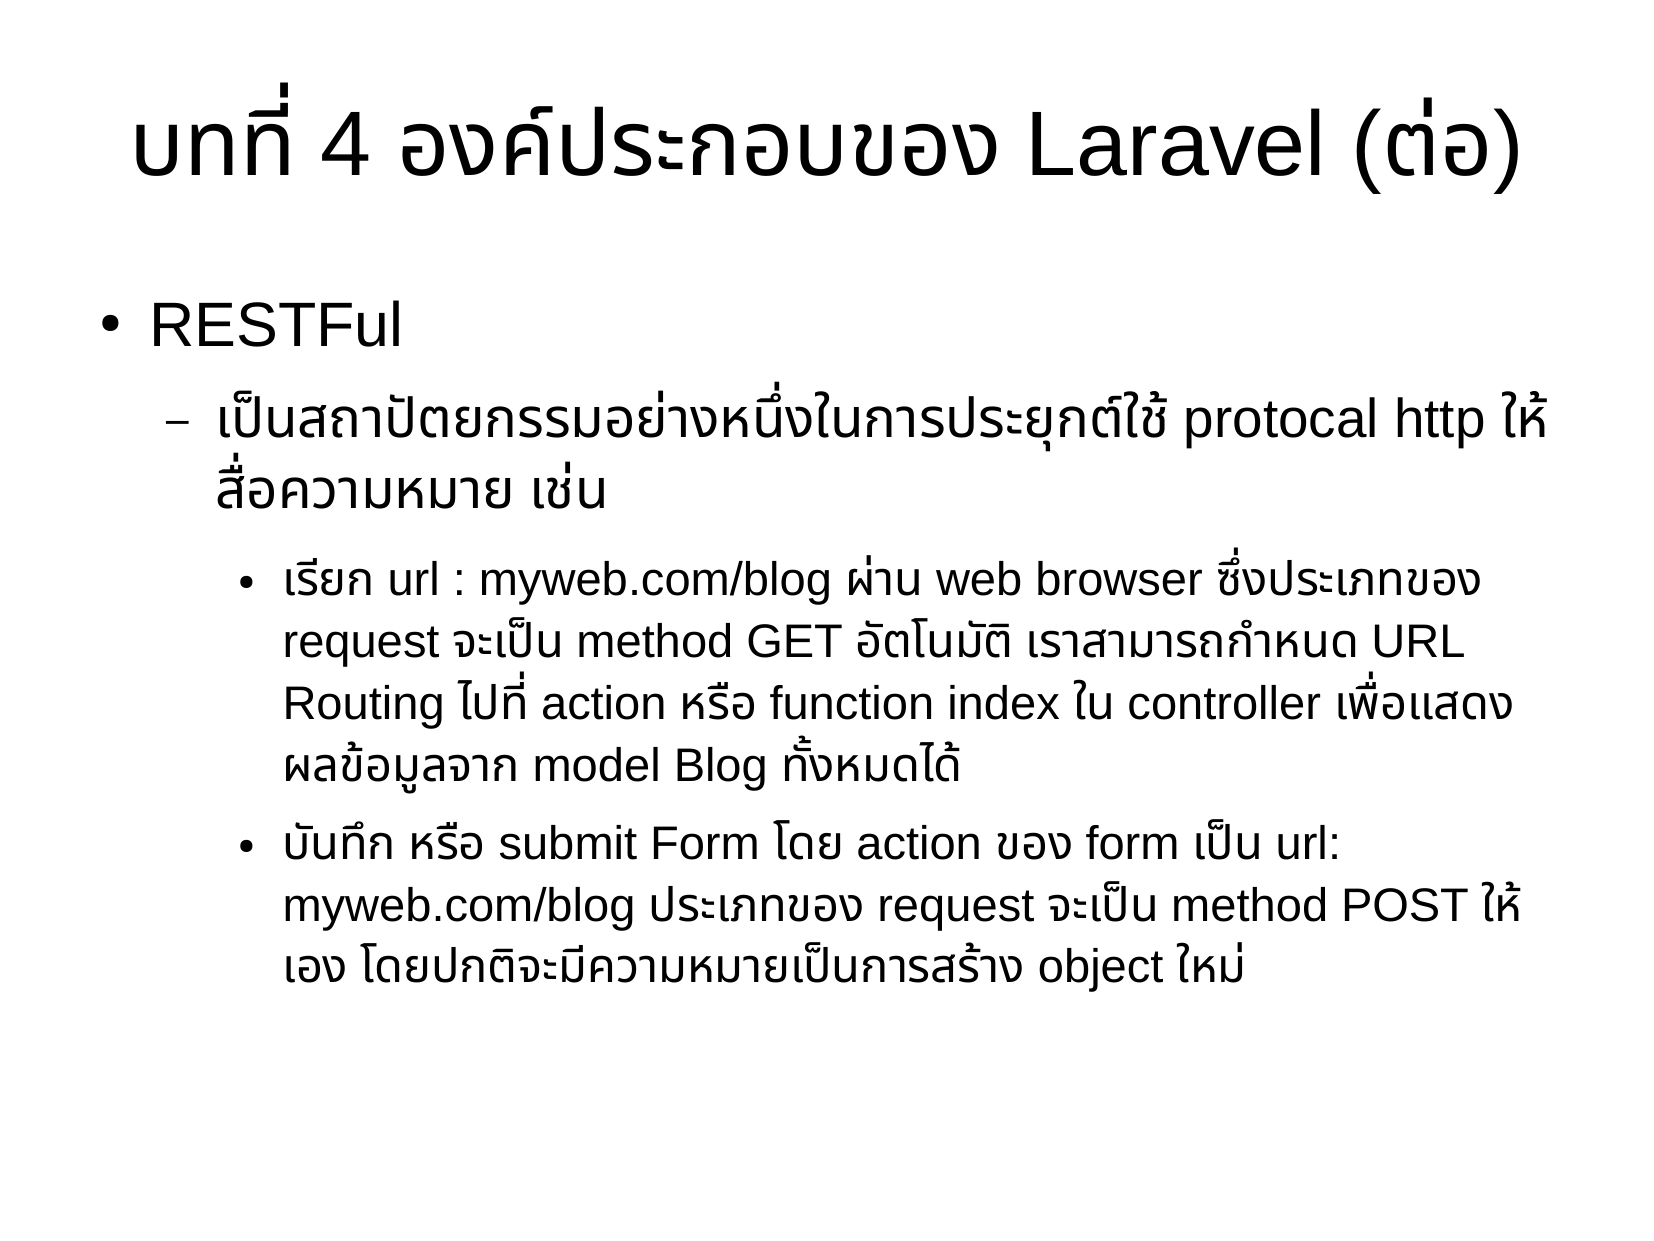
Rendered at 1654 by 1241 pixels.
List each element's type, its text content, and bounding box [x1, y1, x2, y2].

list RESTFul เป็นสถาปัตยกรรมอย่างหนึ่งในการประยุกต์ใช้ protocal http ให้สื่อความหมาย เช่น เรียก url : myweb.com/blog ผ่าน web browser ซึ่งประเภทของ request จะเป็น method GET อัตโนมัติ เราสามารถกำหนด URL Routing ไปที่ action หรือ function index ใน controller เพื่อแสดงผลข้อมูลจาก model Blog ทั้งหมดได้ บันทึก หรือ submit Form โดย action ของ form เป็น url: myweb.com/blog ประเภทของ request จะเป็น method POST ให้เอง โดยปกติจะมีความหมายเป็นการสร้าง object ใหม่ [82, 290, 1571, 1010]
title บทที่ 4 องค์ประกอบของ Laravel (ต่อ) [82, 49, 1571, 257]
